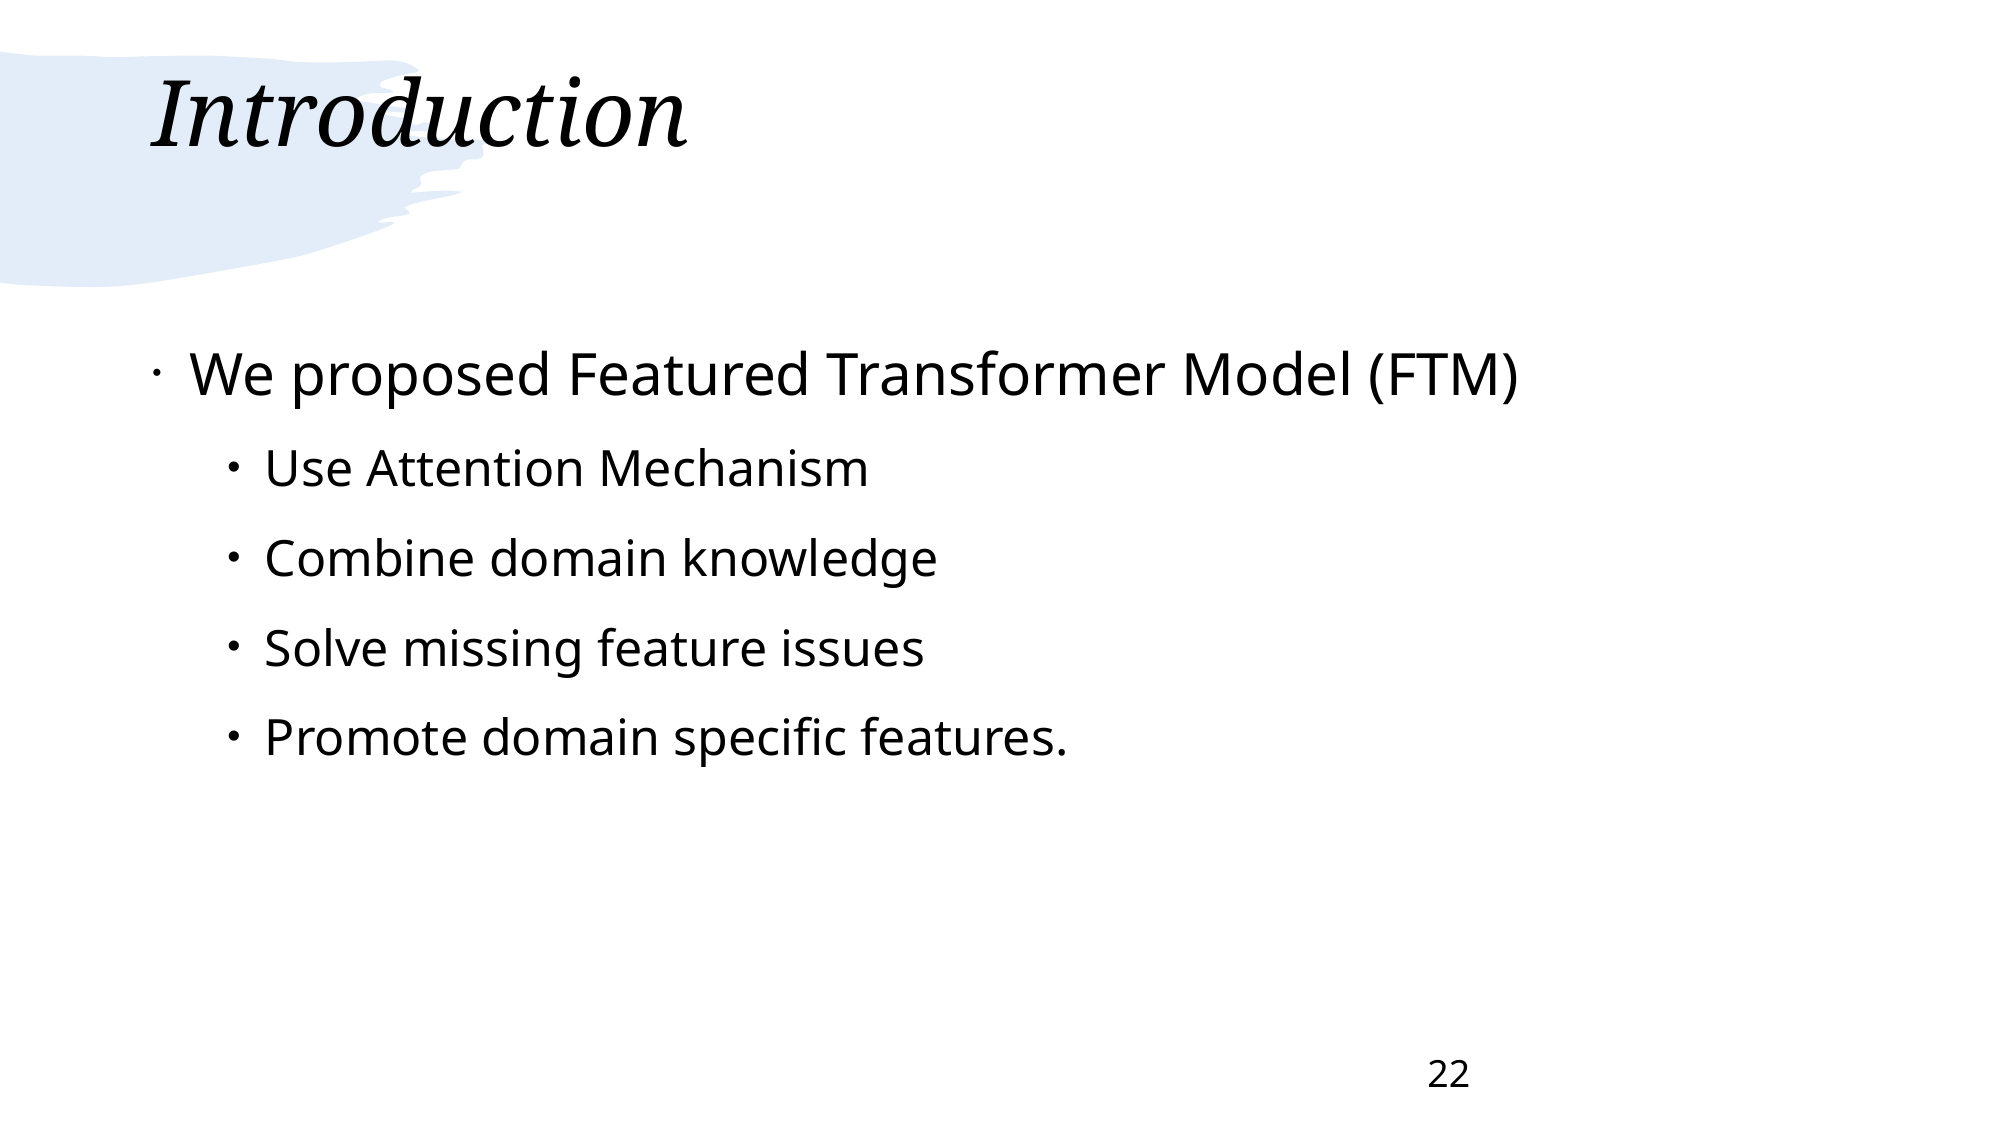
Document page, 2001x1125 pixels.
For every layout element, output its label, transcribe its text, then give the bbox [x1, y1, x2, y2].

list We proposed Featured Transformer Model (FTM) Use Attention Mechanism Combine domain knowledge Solve missing feature issues Promote domain specific features. [137, 329, 1863, 1013]
slide_number <number> [1412, 1042, 1863, 1103]
title Introduction [137, 59, 1863, 278]
